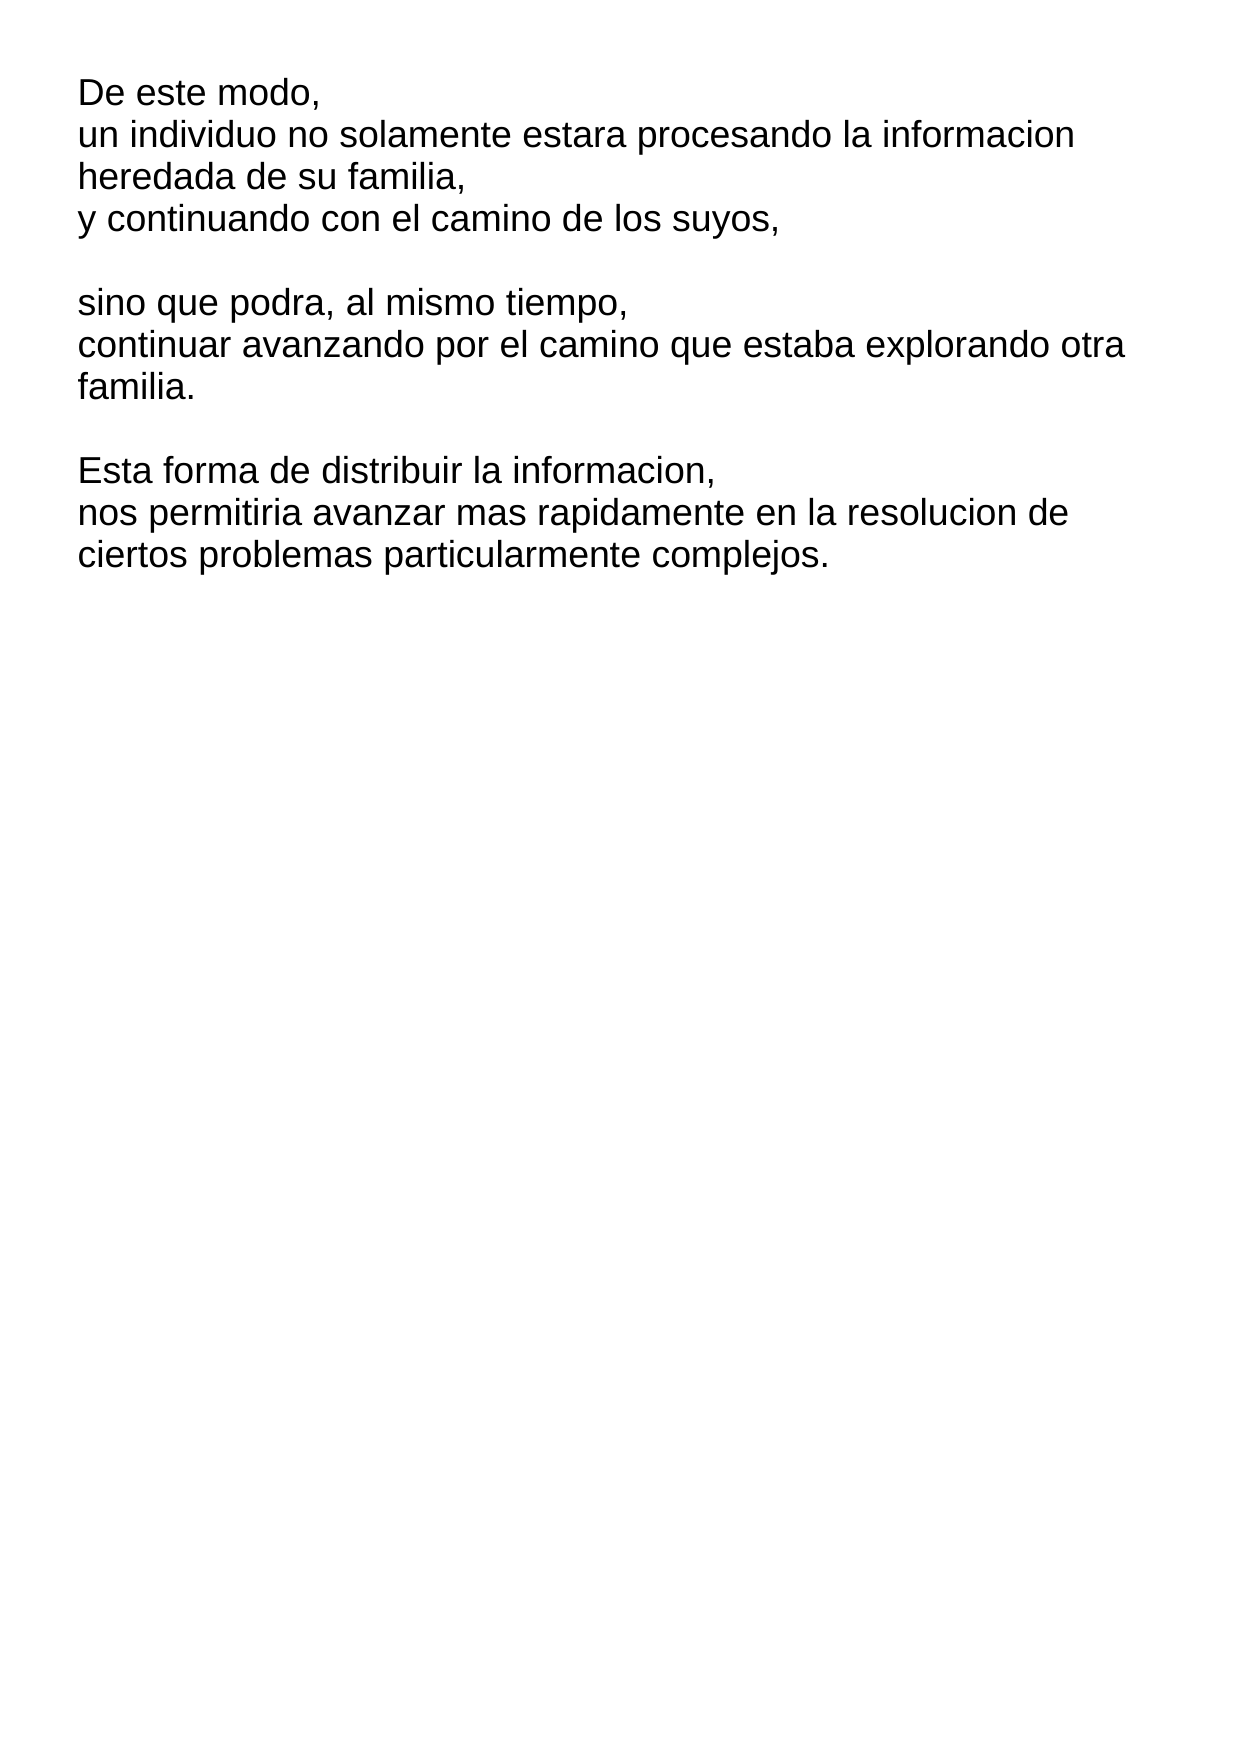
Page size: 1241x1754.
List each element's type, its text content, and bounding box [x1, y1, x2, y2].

text_box De este modo, un individuo no solamente estara procesando la informacion heredada de su familia, y continuando con el camino de los suyos, sino que podra, al mismo tiempo, continuar avanzando por el camino que estaba explorando otra familia. Esta forma de distribuir la informacion, nos permitiria avanzar mas rapidamente en la resolucion de ciertos problemas particularmente complejos. [63, 64, 1182, 625]
